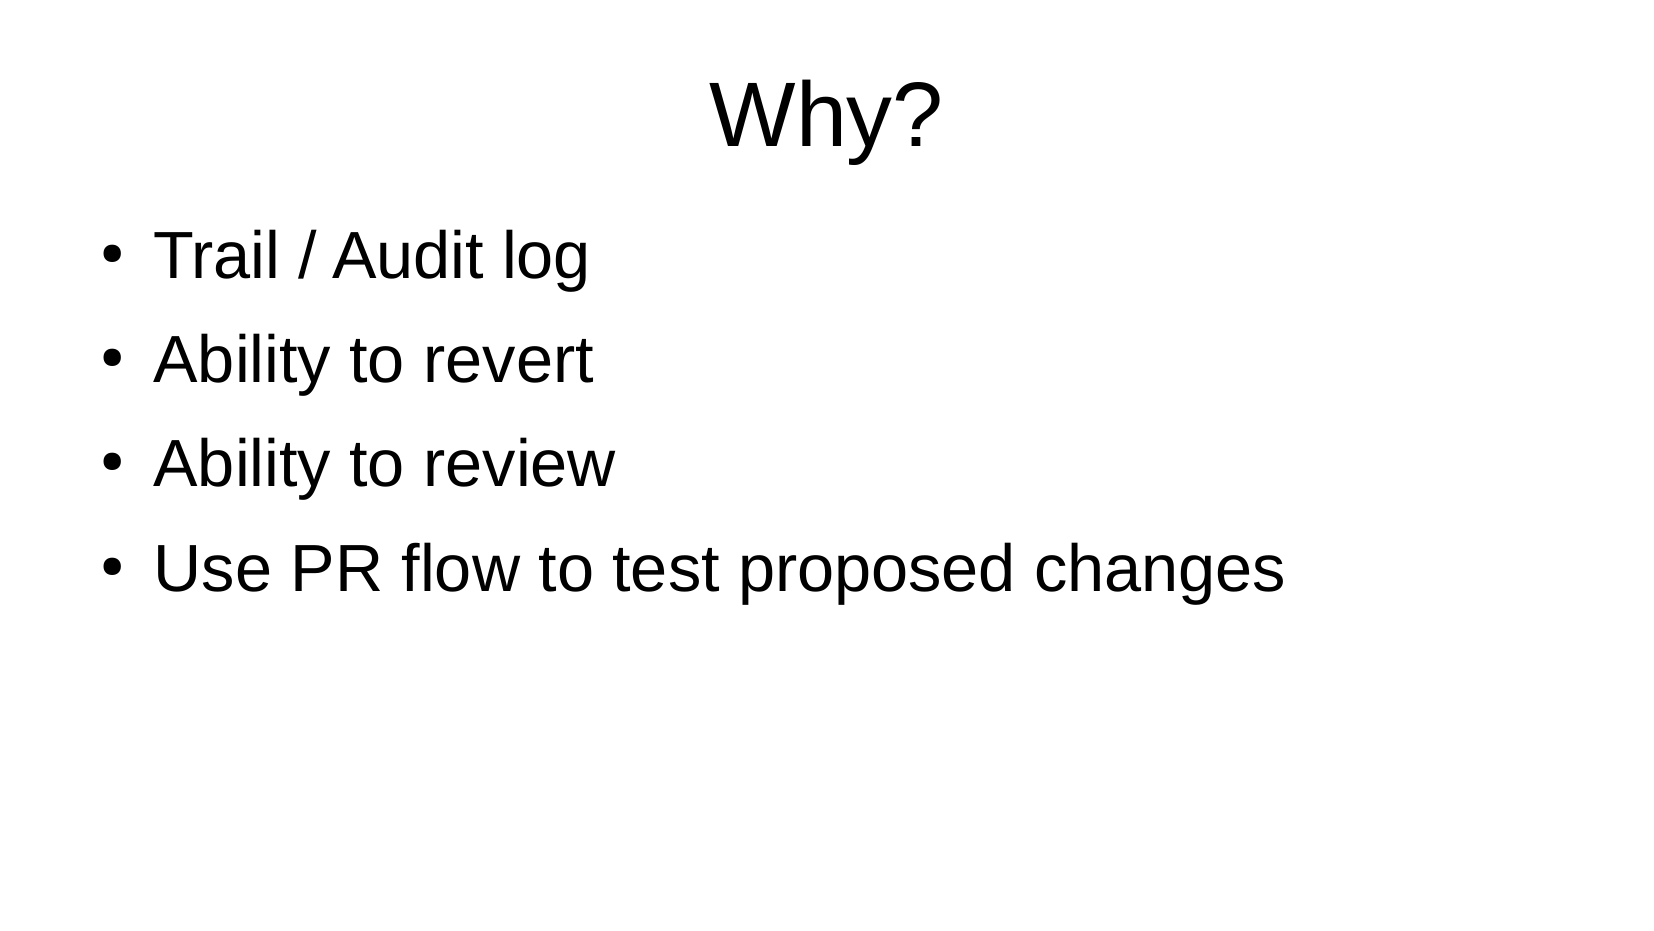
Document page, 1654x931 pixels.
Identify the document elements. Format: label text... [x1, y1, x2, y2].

list Trail / Audit log Ability to revert Ability to review Use PR flow to test proposed changes [82, 217, 1571, 758]
title Why? [82, 37, 1571, 193]
